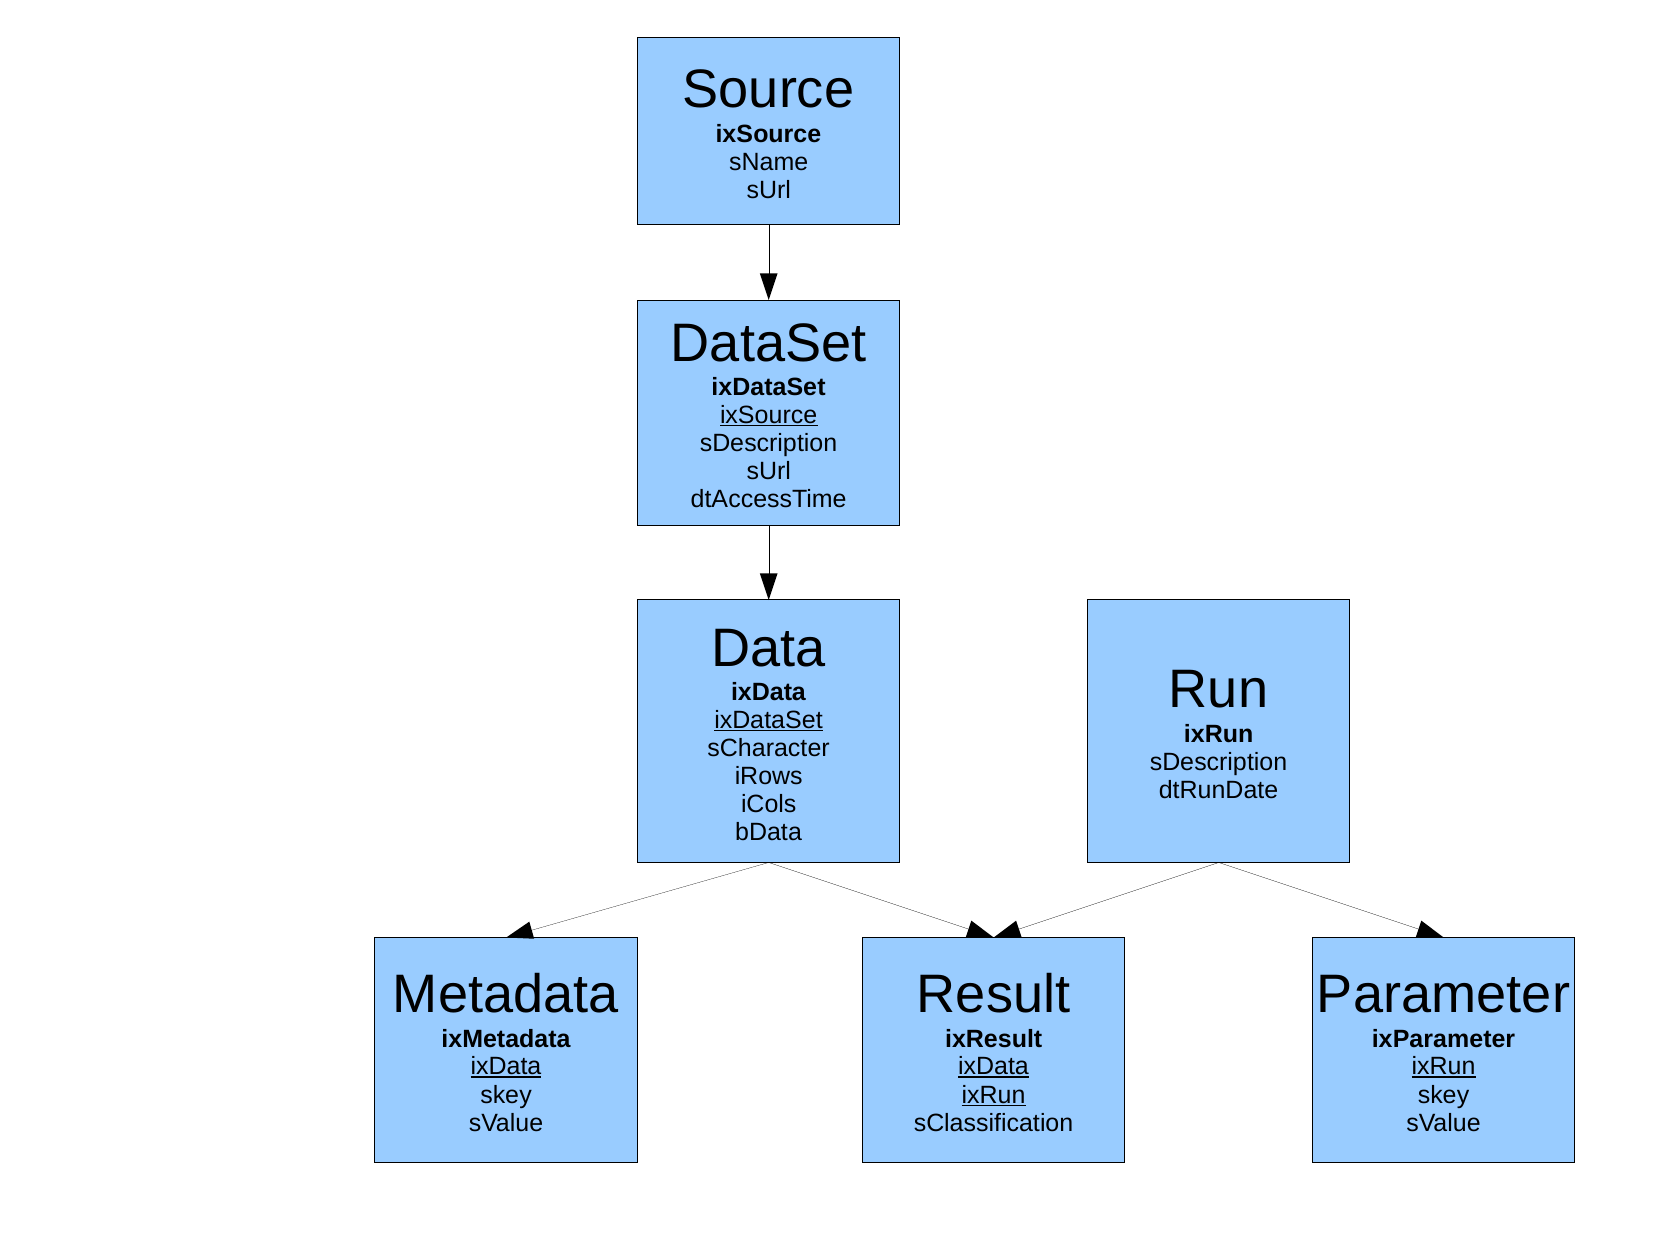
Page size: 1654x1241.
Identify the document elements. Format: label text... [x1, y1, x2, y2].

text_box Parameter ixParameter ixRun skey sValue [1312, 937, 1575, 1163]
text_box Source ixSource sName sUrl [637, 37, 900, 225]
text_box DataSet ixDataSet ixSource sDescription sUrl dtAccessTime [637, 300, 900, 526]
text_box Data ixData ixDataSet sCharacter iRows iCols bData [637, 599, 900, 863]
text_box Metadata ixMetadata ixData skey sValue [374, 937, 638, 1163]
text_box Result ixResult ixData ixRun sClassification [862, 937, 1125, 1163]
text_box Run ixRun sDescription dtRunDate [1087, 599, 1350, 863]
